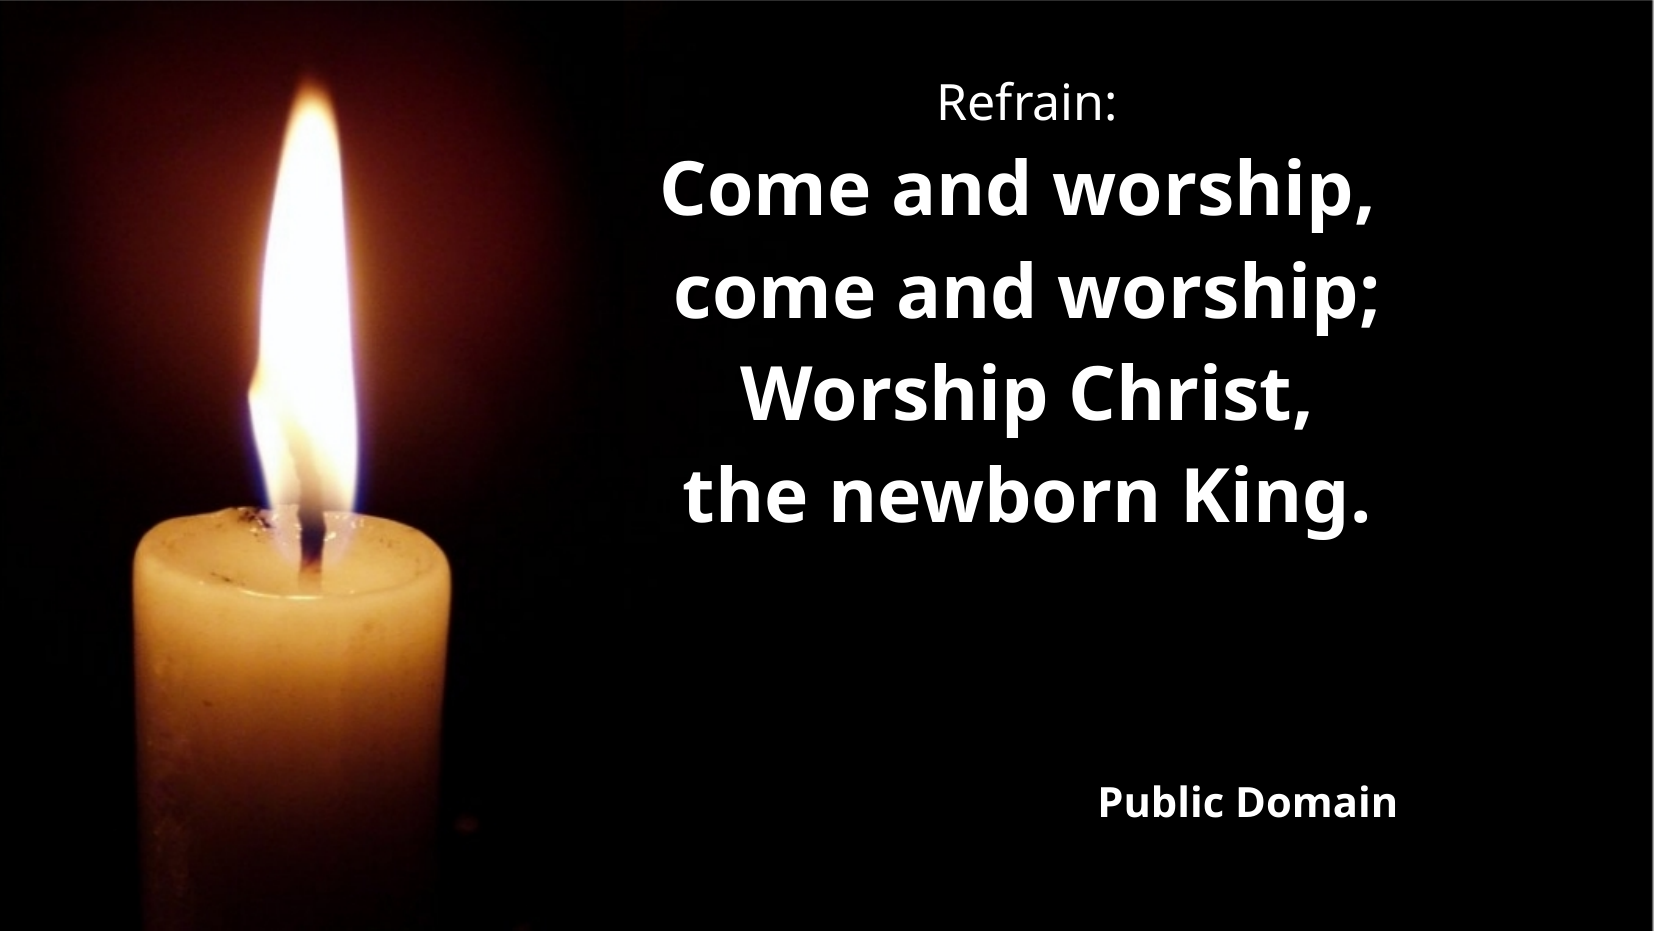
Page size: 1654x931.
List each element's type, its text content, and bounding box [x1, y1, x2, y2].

picture [0, 0, 1654, 931]
text_box Refrain: Come and worship, come and worship; Worship Christ, the newborn King. Public Domain [495, 60, 1561, 819]
